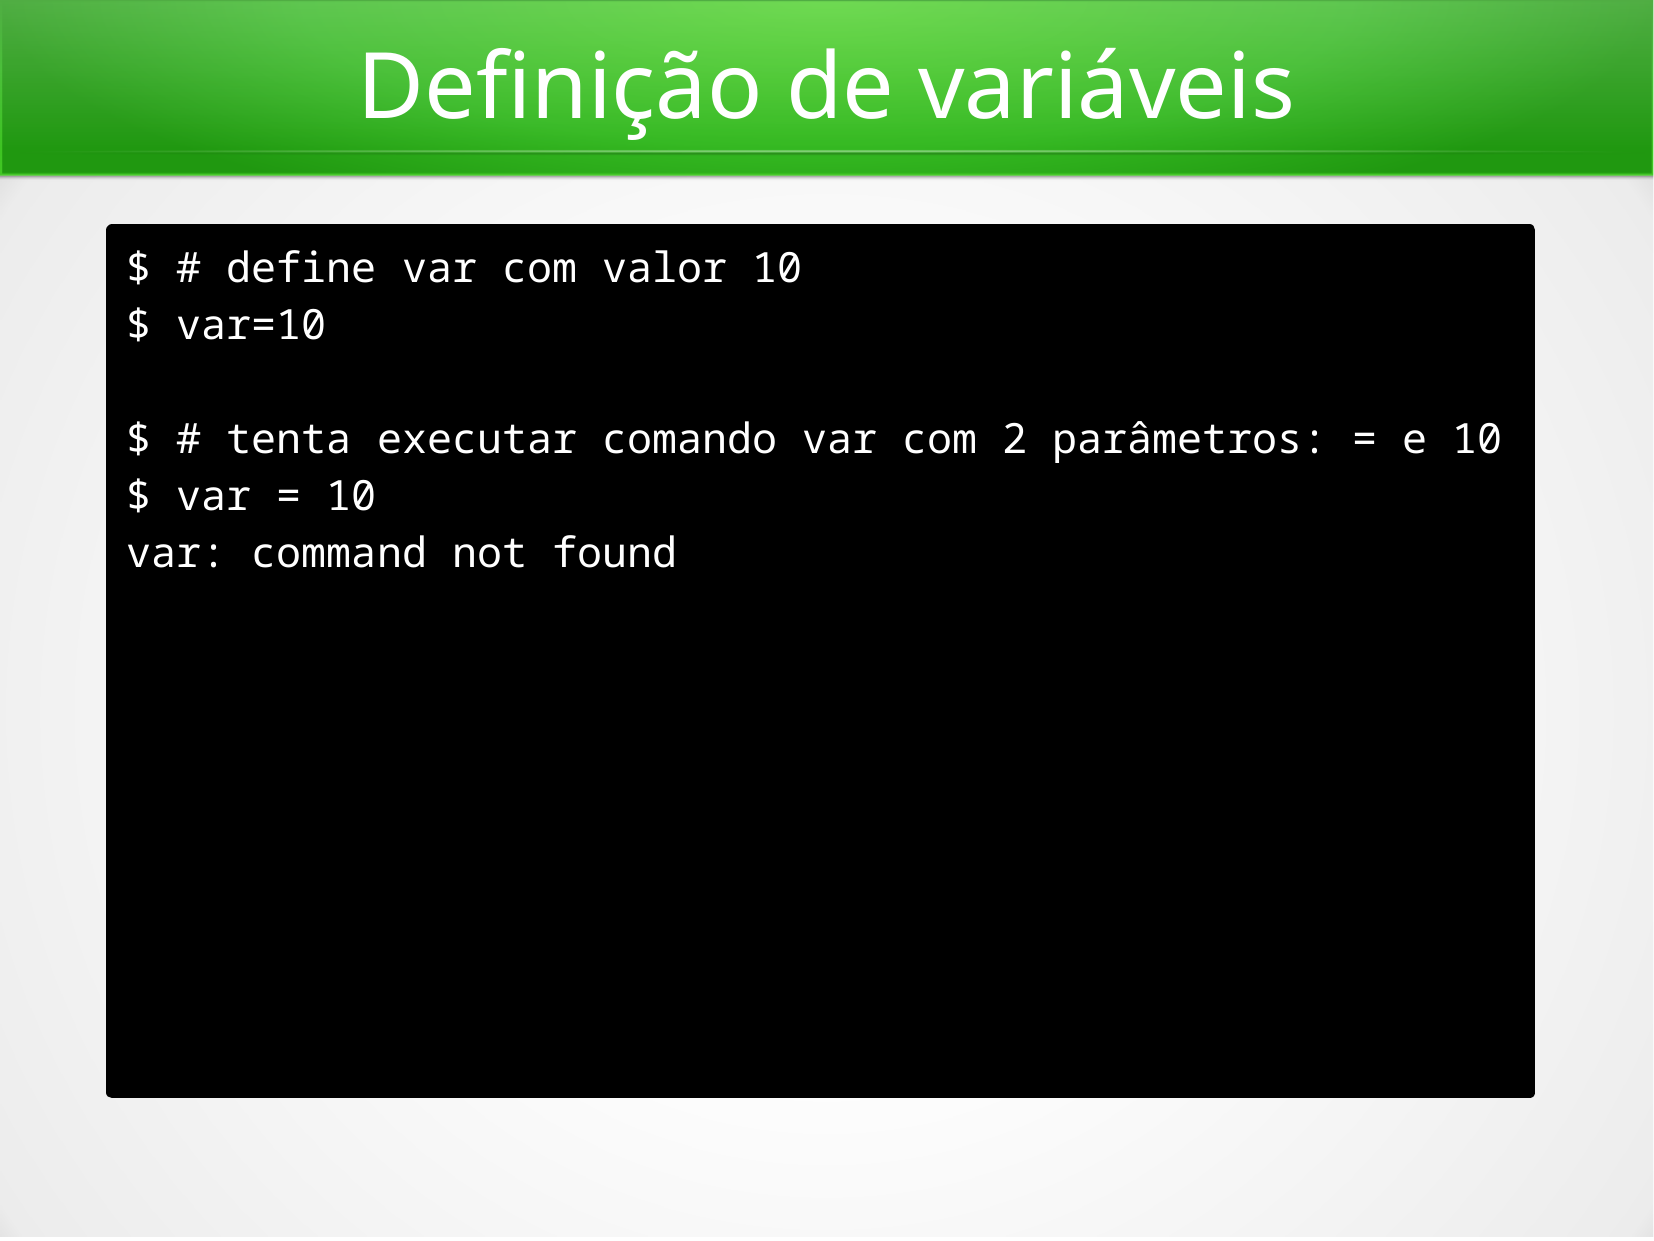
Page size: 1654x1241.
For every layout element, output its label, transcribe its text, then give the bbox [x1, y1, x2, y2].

picture [0, 0, 1654, 1237]
title Definição de variáveis [82, 11, 1571, 154]
text_box $ # define var com valor 10 $ var=10 $ # tenta executar comando var com 2 parâmetros: = e 10 $ var = 10 var: command not found [112, 230, 1530, 1093]
